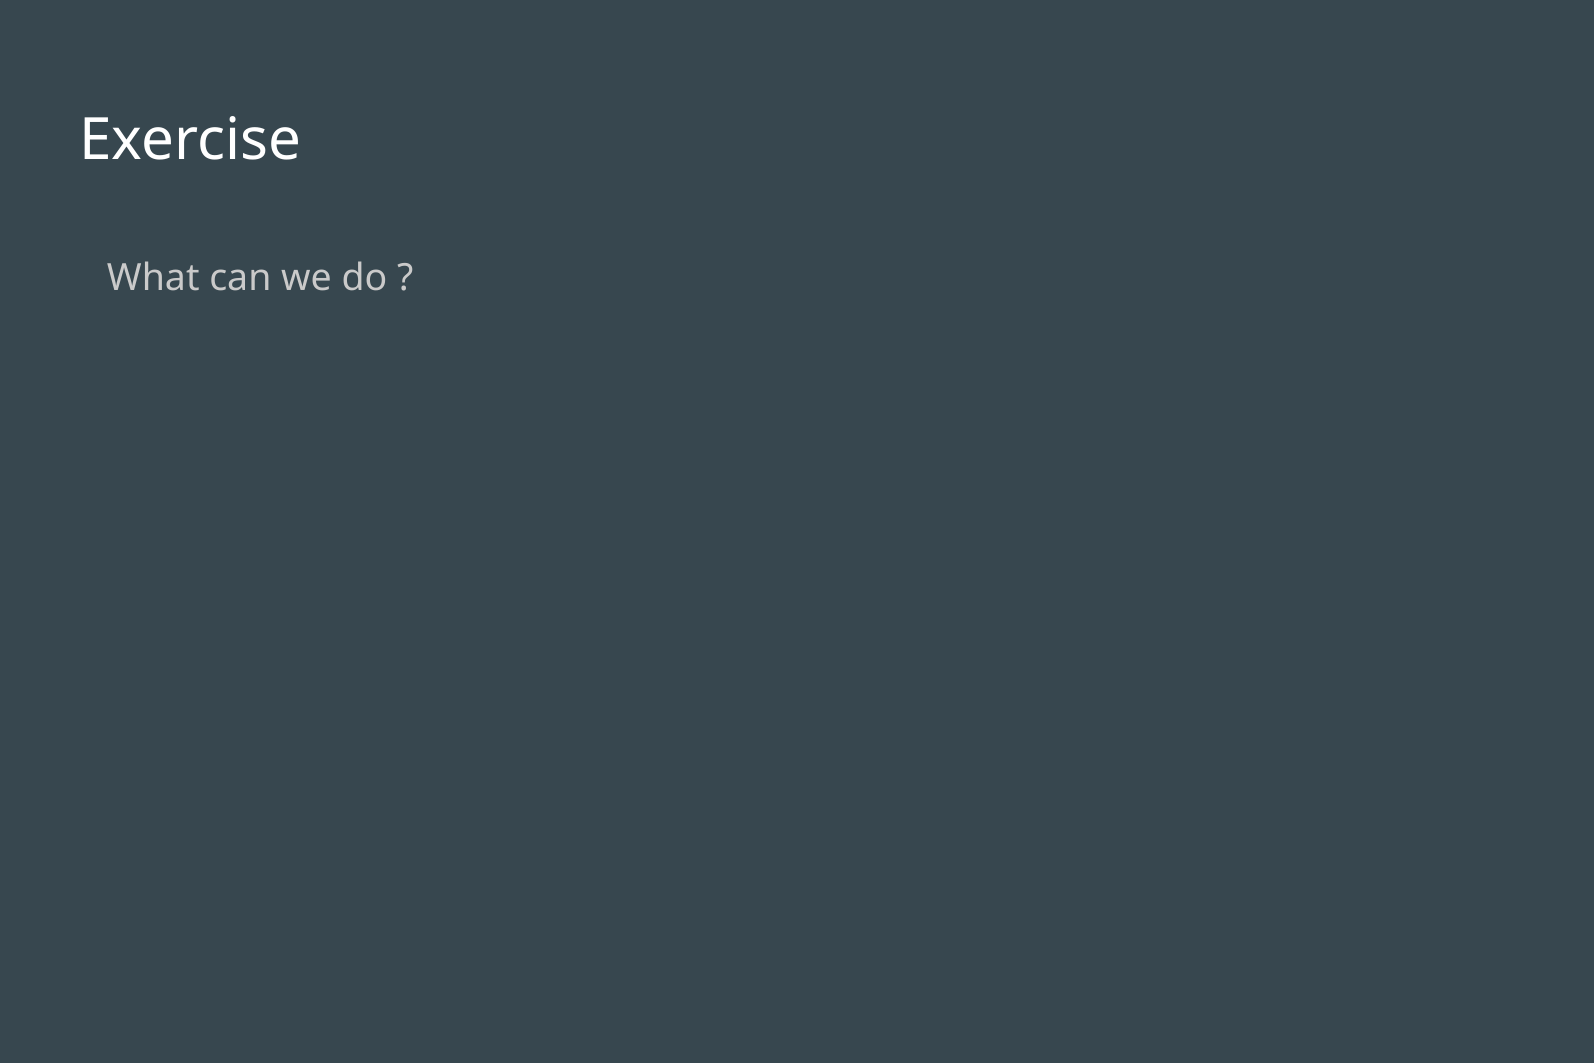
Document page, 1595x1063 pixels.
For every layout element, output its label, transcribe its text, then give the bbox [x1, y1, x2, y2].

title Exercise [79, 48, 1449, 227]
list What can we do ? [54, 238, 1541, 945]
